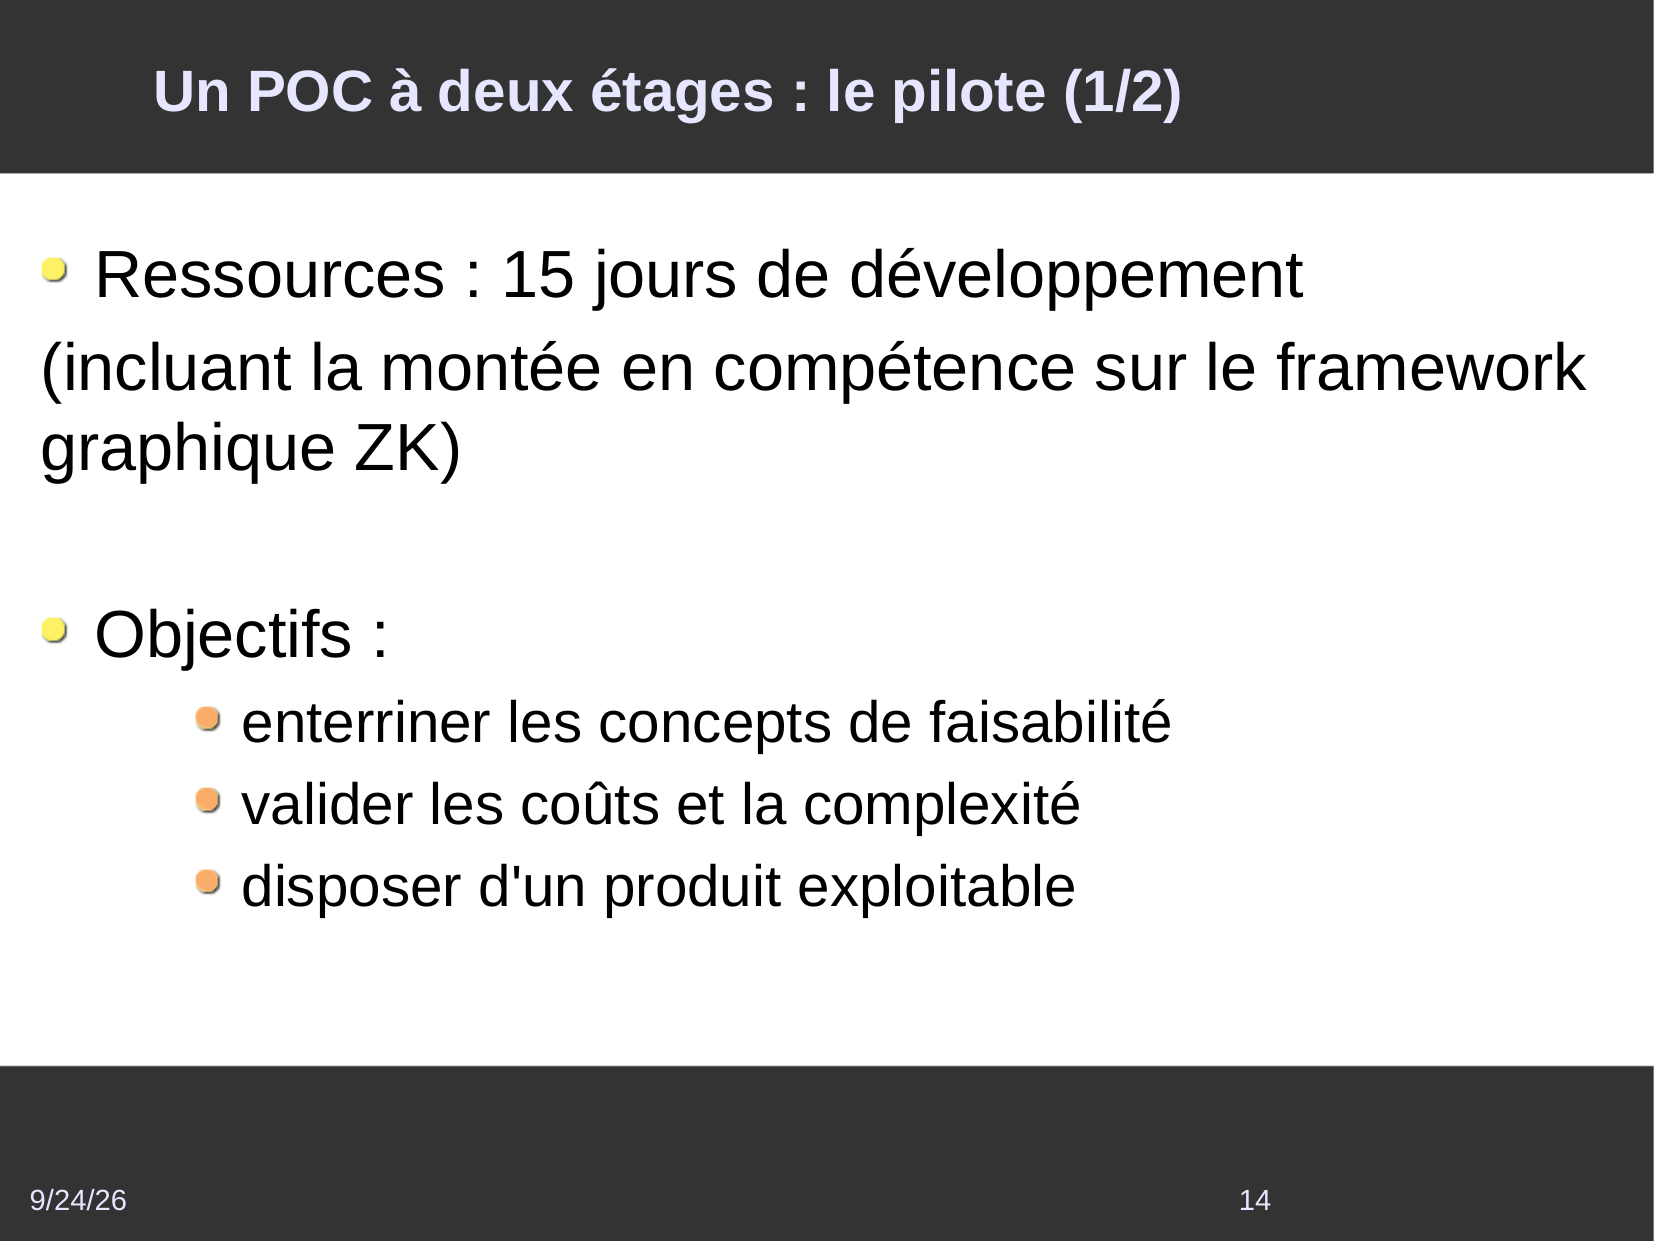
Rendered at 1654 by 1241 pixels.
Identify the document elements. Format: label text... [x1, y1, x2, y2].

text_box [1238, 1181, 1625, 1241]
title Un POC à deux étages : le pilote (1/2) [153, 53, 1630, 124]
list Ressources : 15 jours de développement (incluant la montée en compétence sur le framework graphique ZK) Objectifs : enterriner les concepts de faisabilité valider les coûts et la complexité disposer d'un produit exploitable [5, 230, 1654, 922]
text_box [29, 1181, 566, 1241]
